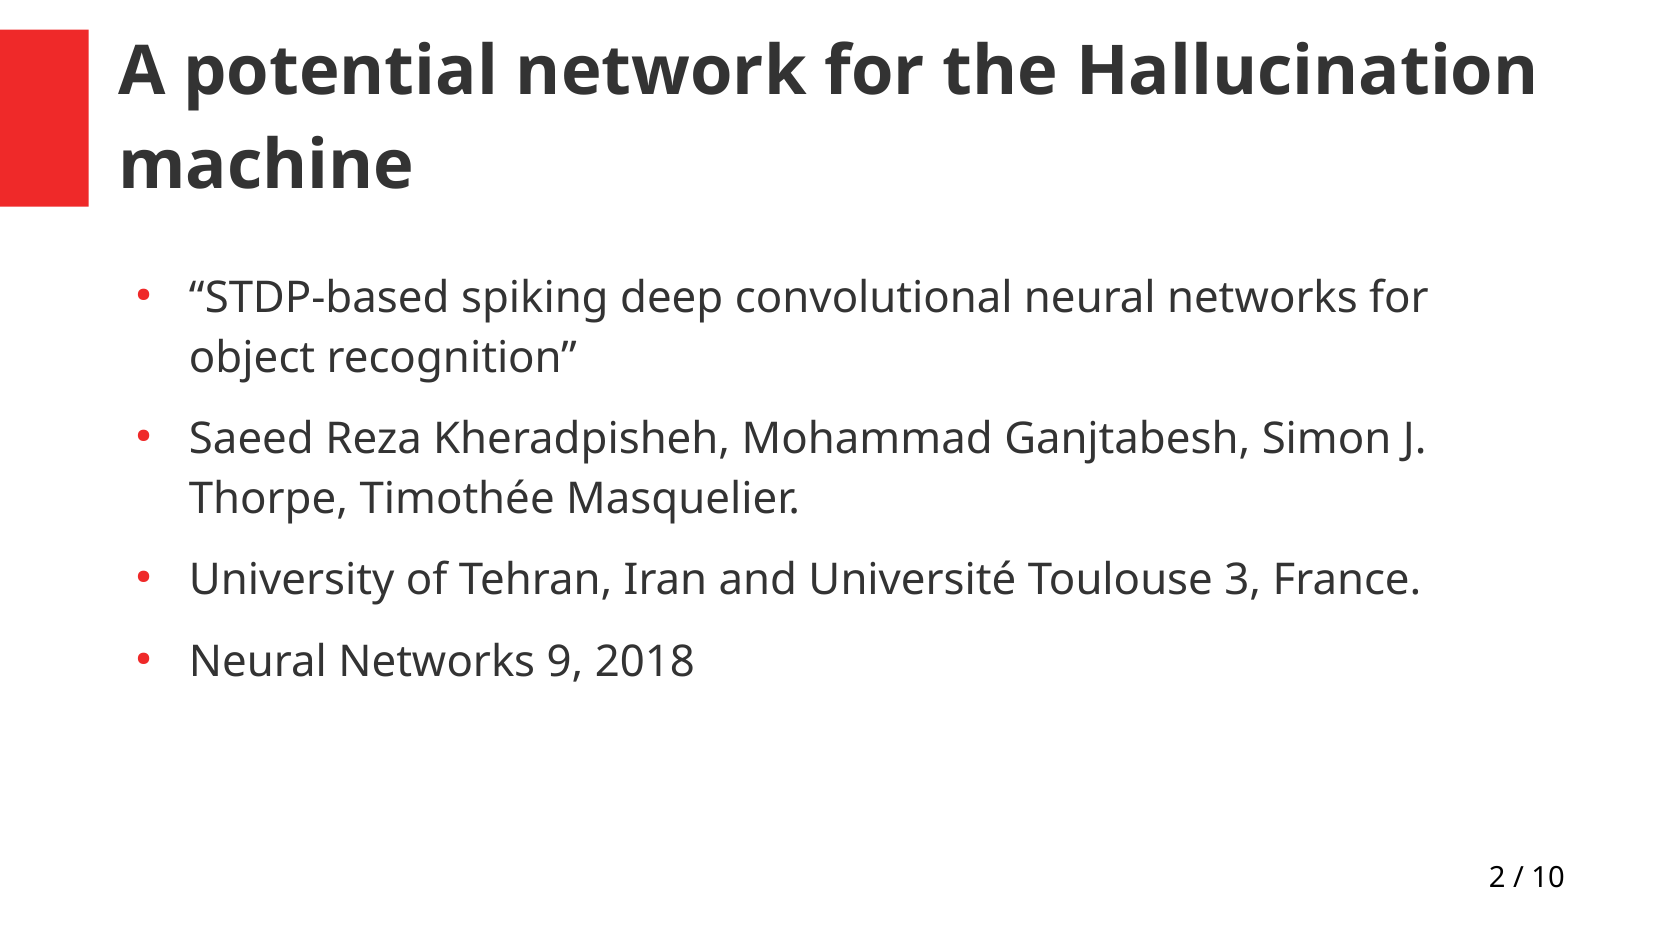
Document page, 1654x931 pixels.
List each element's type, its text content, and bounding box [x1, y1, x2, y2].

list “STDP-based spiking deep convolutional neural networks for object recognition” Saeed Reza Kheradpisheh, Mohammad Ganjtabesh, Simon J. Thorpe, Timothée Masquelier. University of Tehran, Iran and Université Toulouse 3, France. Neural Networks 9, 2018 [118, 265, 1536, 806]
title A potential network for the Hallucination machine [118, 34, 1571, 195]
